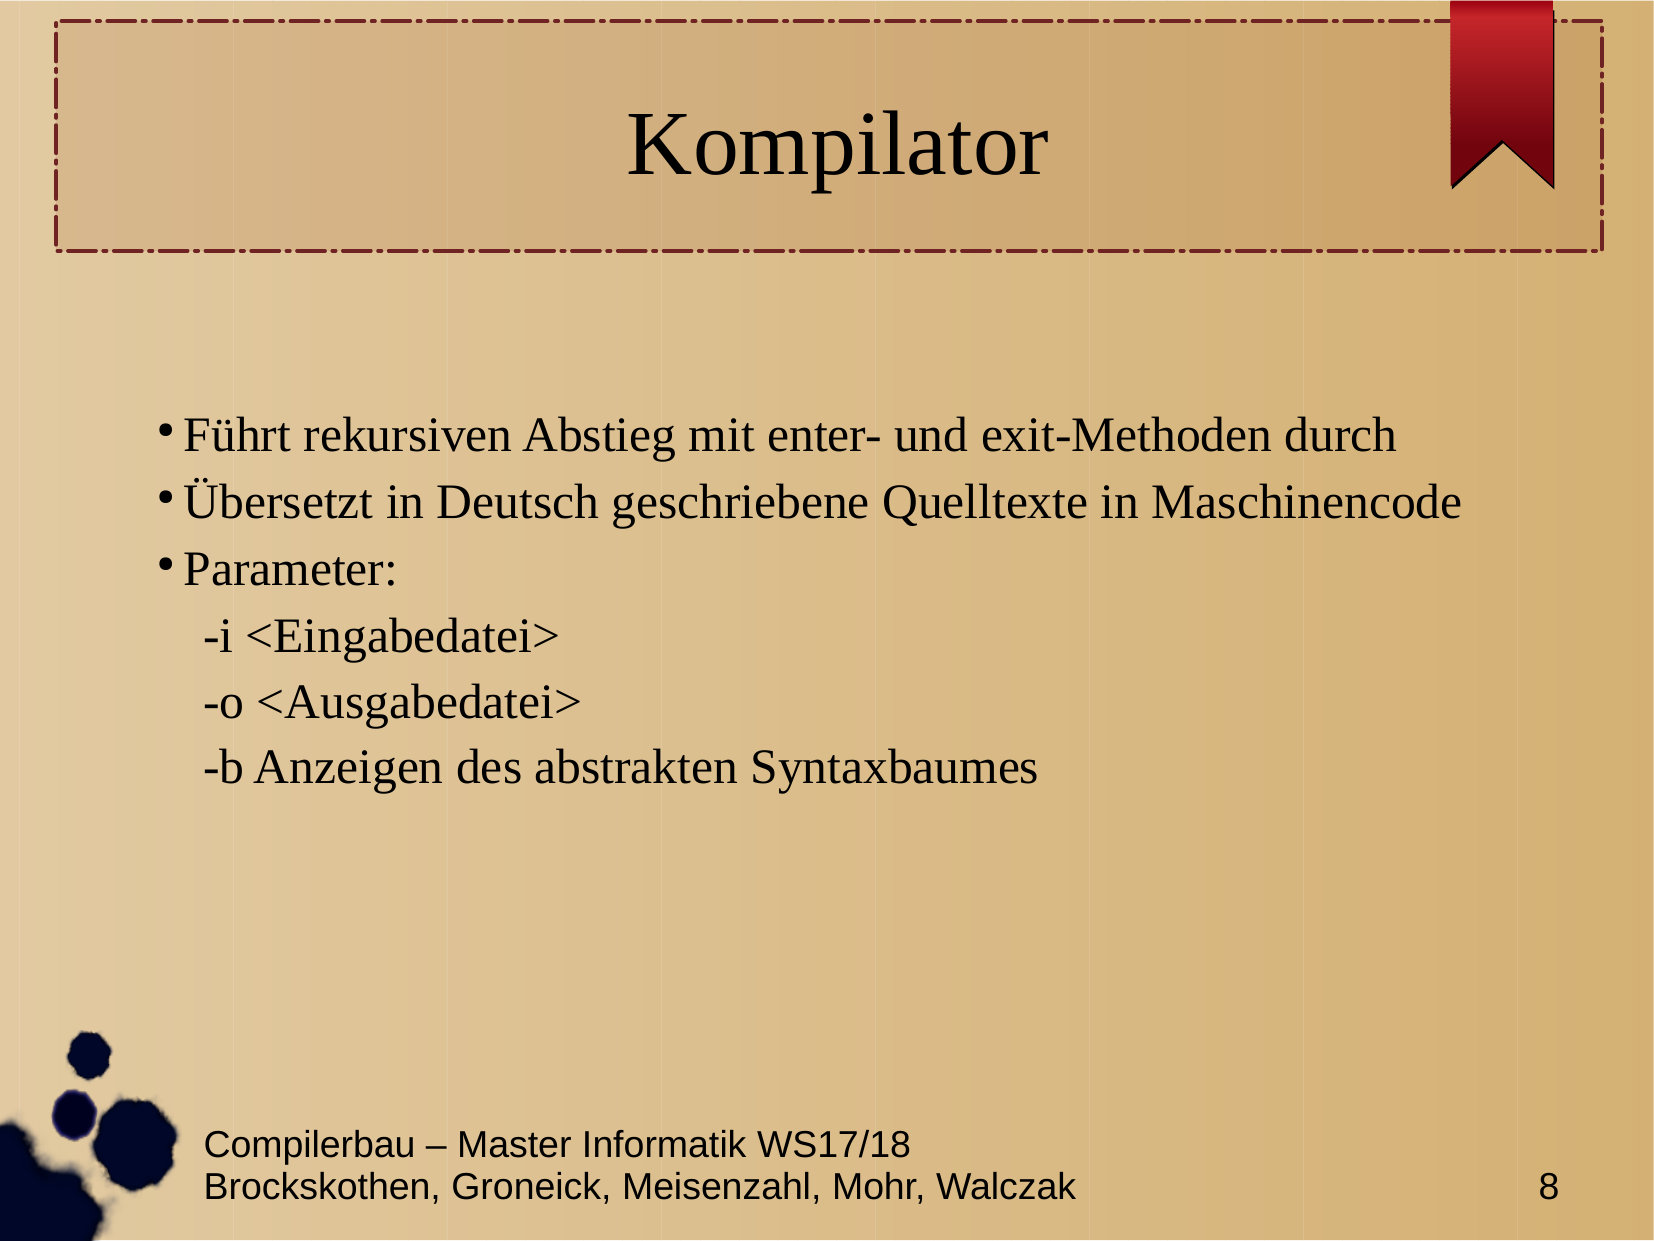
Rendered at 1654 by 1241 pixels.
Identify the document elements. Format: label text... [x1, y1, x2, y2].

title Kompilator [82, 47, 1595, 229]
list Führt rekursiven Abstieg mit enter- und exit-Methoden durch Übersetzt in Deutsch geschriebene Quelltexte in Maschinencode Parameter: -i <Eingabedatei> -o <Ausgabedatei> -b Anzeigen des abstrakten Syntaxbaumes [80, 401, 1536, 815]
